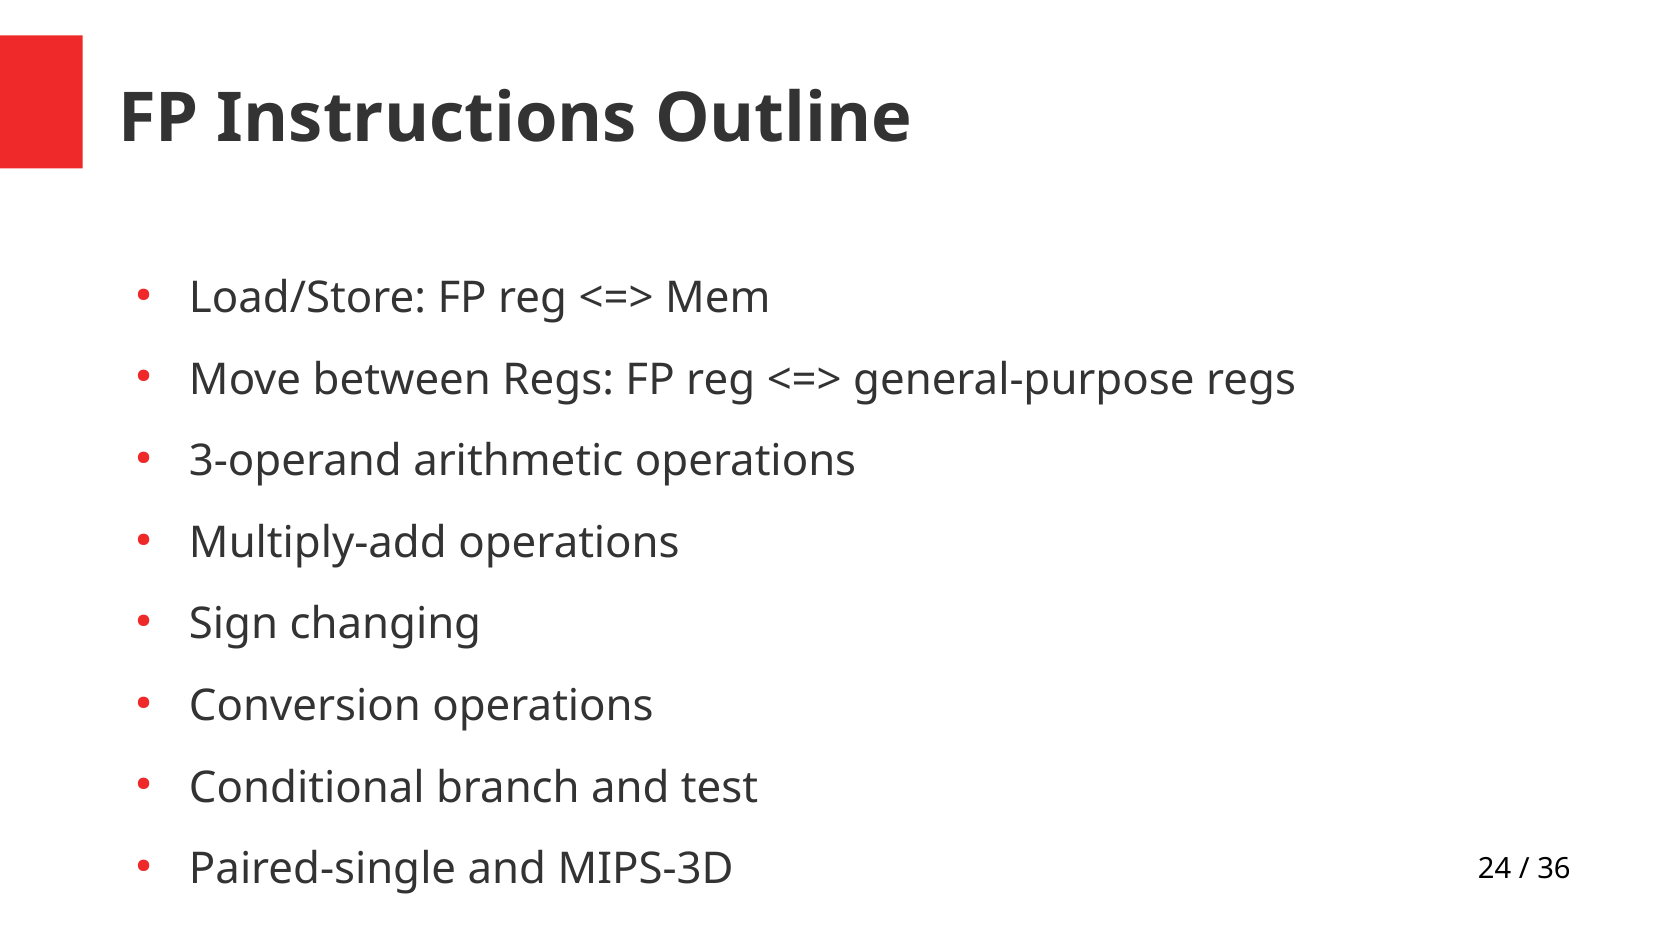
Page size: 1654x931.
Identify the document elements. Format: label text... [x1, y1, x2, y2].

list Load/Store: FP reg <=> Mem Move between Regs: FP reg <=> general-purpose regs 3-operand arithmetic operations Multiply-add operations Sign changing Conversion operations Conditional branch and test Paired-single and MIPS-3D [118, 265, 1536, 806]
title FP Instructions Outline [118, 37, 1571, 193]
